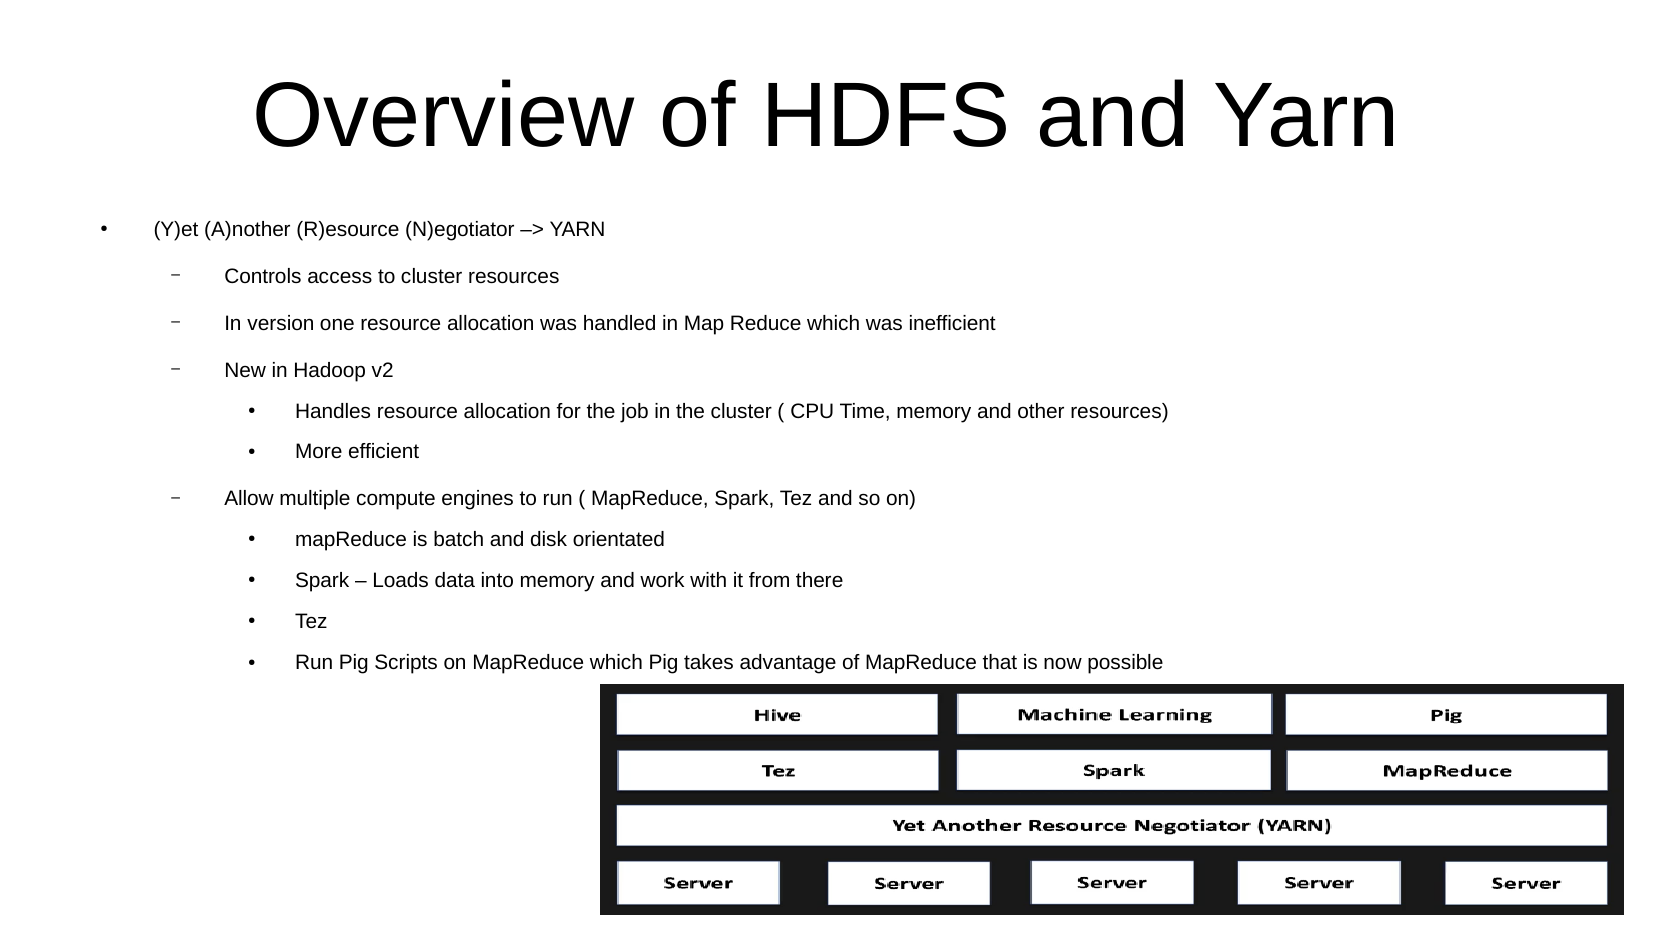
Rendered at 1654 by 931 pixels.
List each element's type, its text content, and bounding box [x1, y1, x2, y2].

list (Y)et (A)nother (R)esource (N)egotiator –> YARN Controls access to cluster resources In version one resource allocation was handled in Map Reduce which was inefficient New in Hadoop v2 Handles resource allocation for the job in the cluster ( CPU Time, memory and other resources) More efficient Allow multiple compute engines to run ( MapReduce, Spark, Tez and so on) mapReduce is batch and disk orientated Spark – Loads data into memory and work with it from there Tez Run Pig Scripts on MapReduce which Pig takes advantage of MapReduce that is now possible [82, 217, 1621, 916]
picture [600, 684, 1624, 916]
title Overview of HDFS and Yarn [82, 37, 1571, 193]
